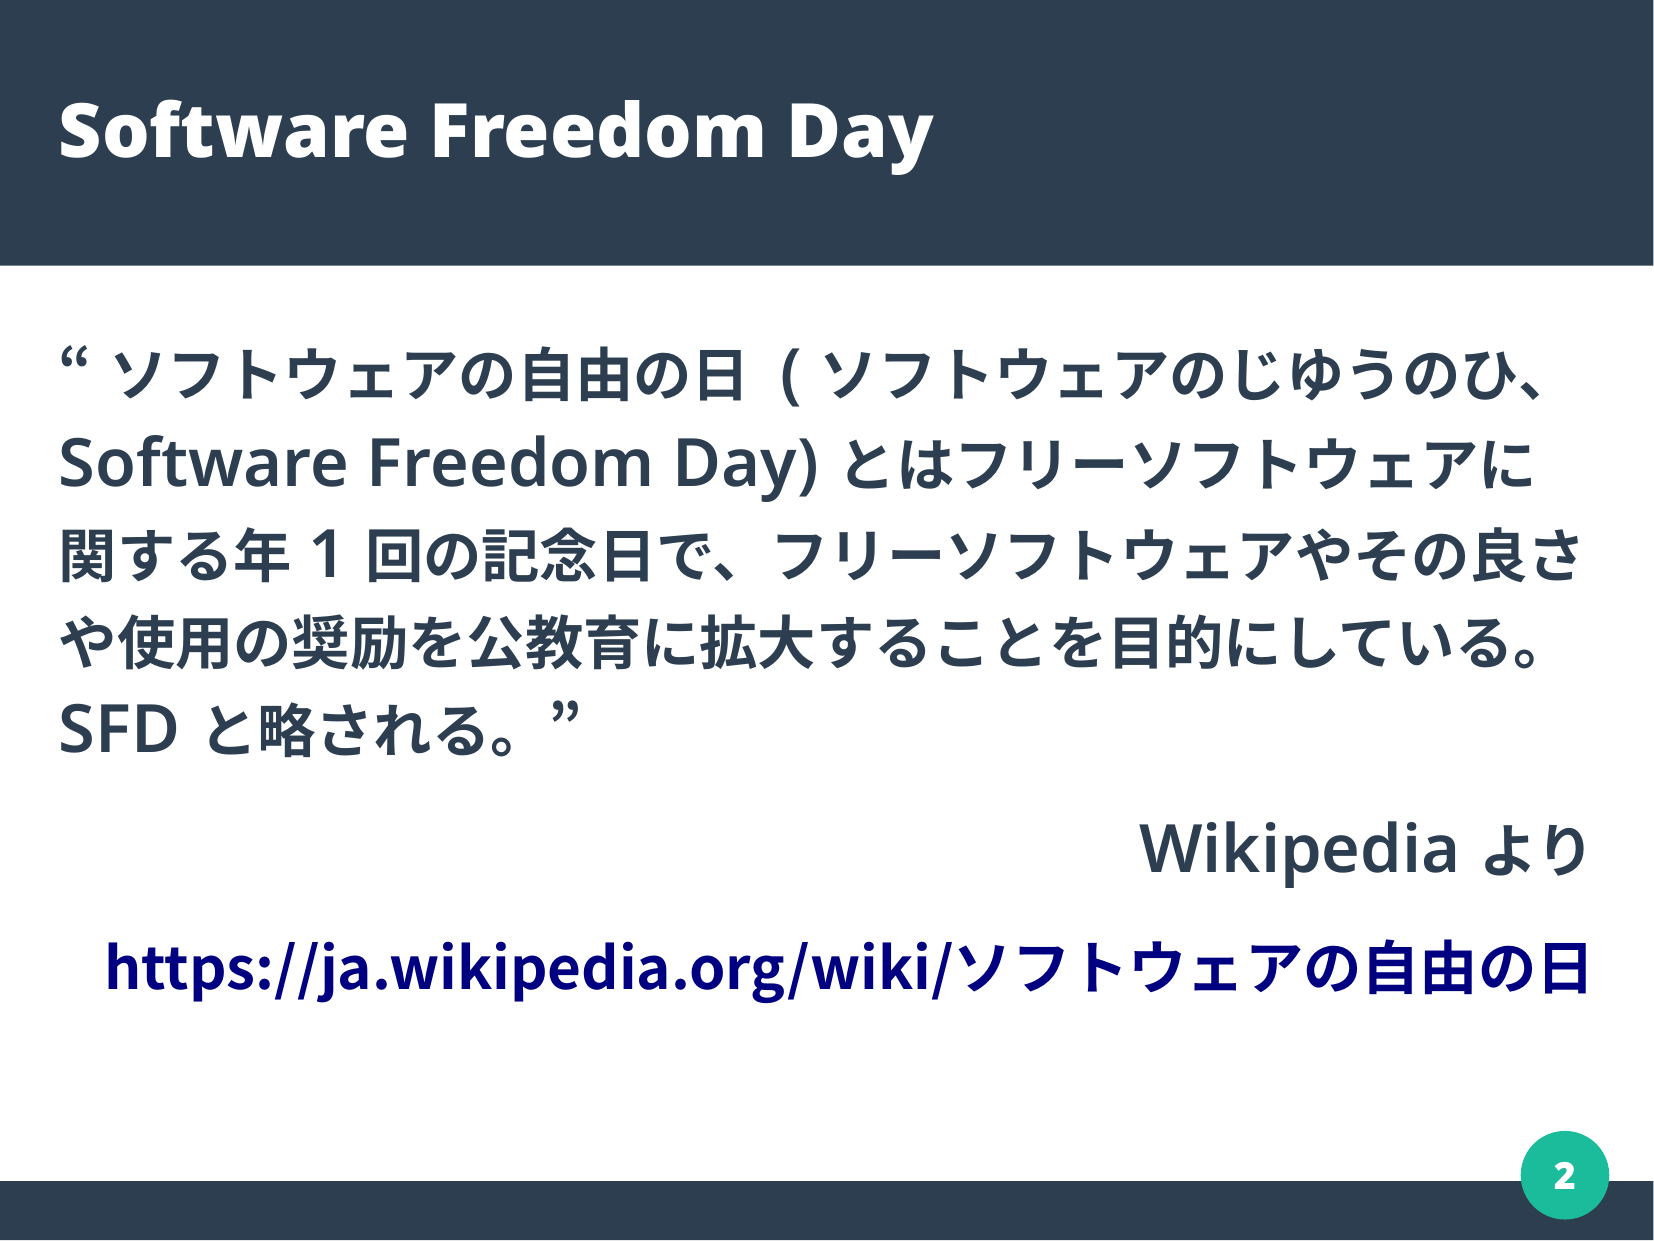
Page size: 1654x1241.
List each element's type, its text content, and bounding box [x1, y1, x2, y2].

title Software Freedom Day [59, 49, 1595, 207]
list “ソフトウェアの自由の日 (ソフトウェアのじゆうのひ、Software Freedom Day)とはフリーソフトウェアに関する年1回の記念日で、フリーソフトウェアやその良さや使用の奨励を公教育に拡大することを目的にしている。SFDと略される。” Wikipediaより https://ja.wikipedia.org/wiki/ソフトウェアの自由の日 [59, 324, 1595, 1152]
